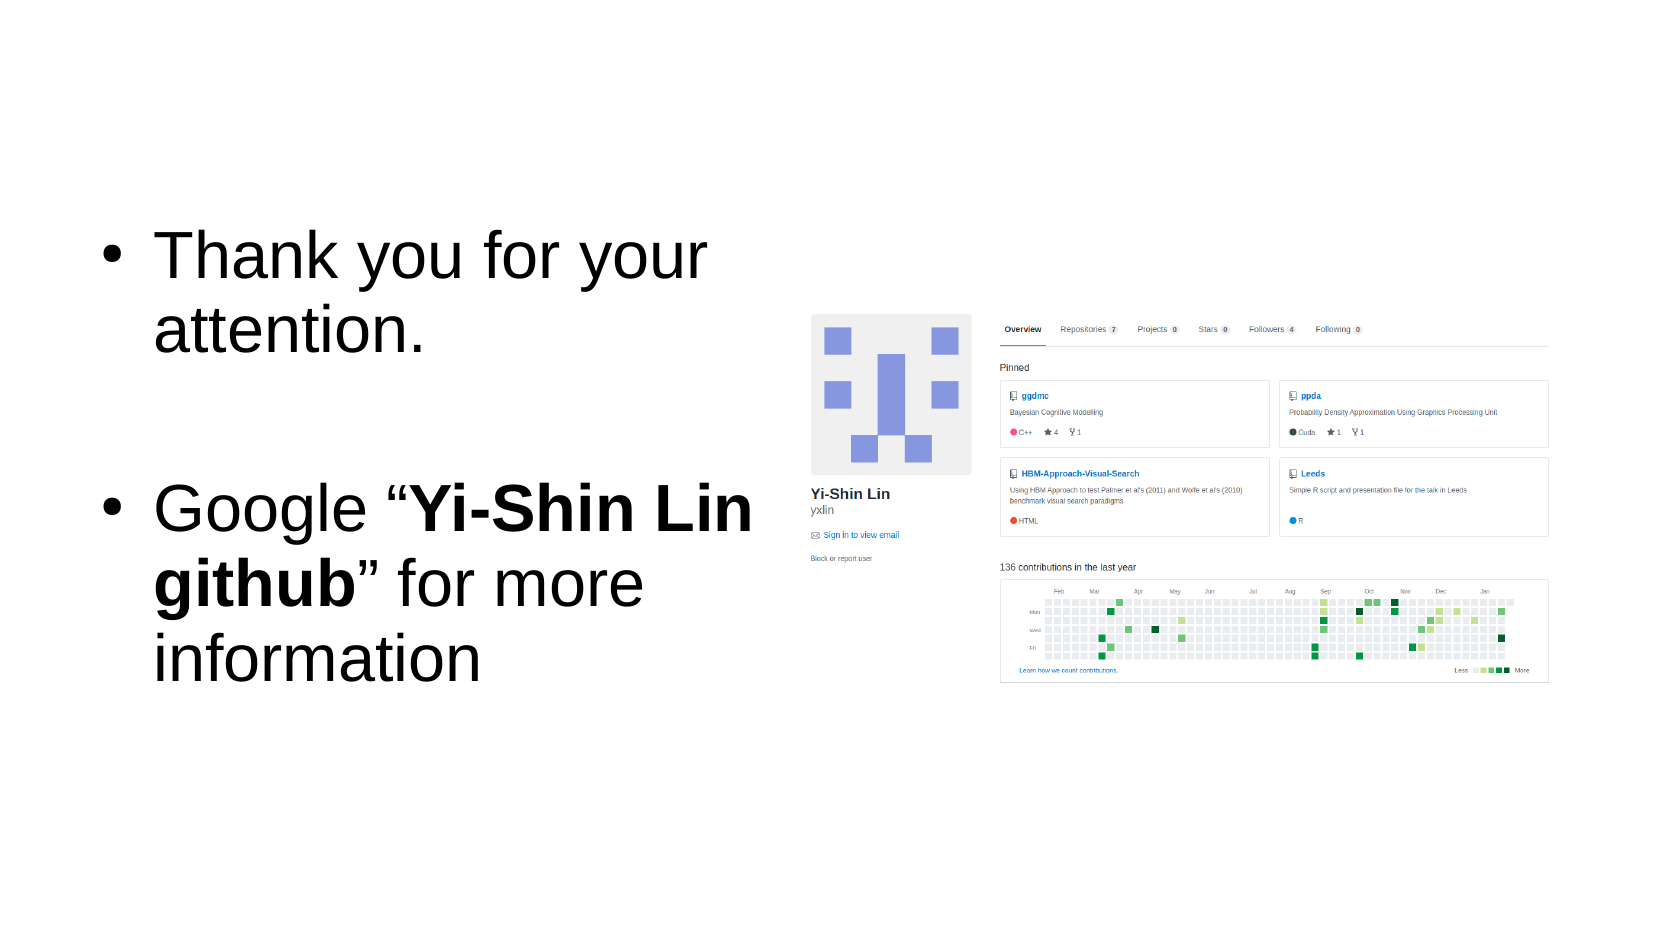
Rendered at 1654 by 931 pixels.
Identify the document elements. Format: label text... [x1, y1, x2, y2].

list Thank you for your attention. Google “Yi-Shin Lin github” for more information [82, 217, 809, 758]
picture [798, 307, 1549, 692]
